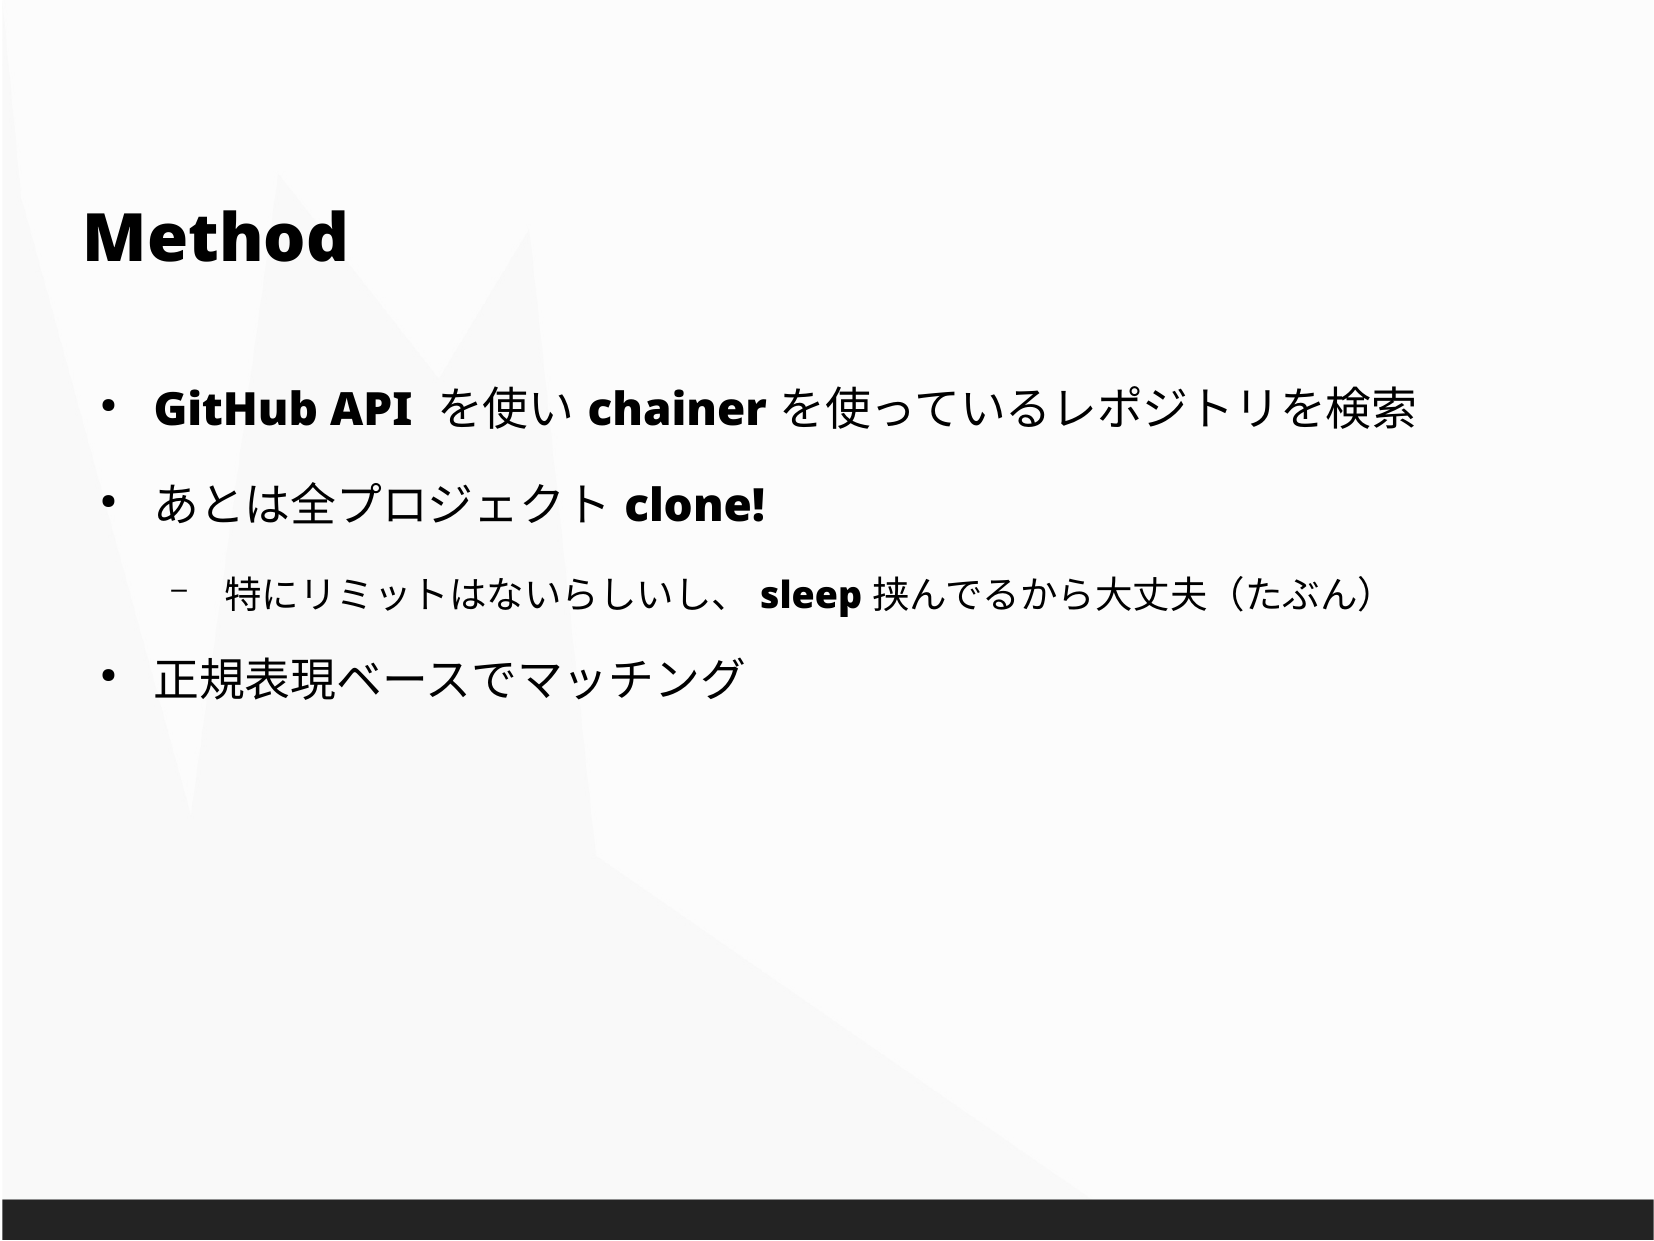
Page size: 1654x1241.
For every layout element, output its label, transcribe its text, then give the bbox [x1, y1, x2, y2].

picture [2, 0, 1654, 1241]
list GitHub API を使いchainerを使っているレポジトリを検索 あとは全プロジェクトclone! 特にリミットはないらしいし、sleep挟んでるから大丈夫（たぶん） 正規表現ベースでマッチング [82, 372, 1571, 1093]
title Method [82, 132, 1571, 340]
